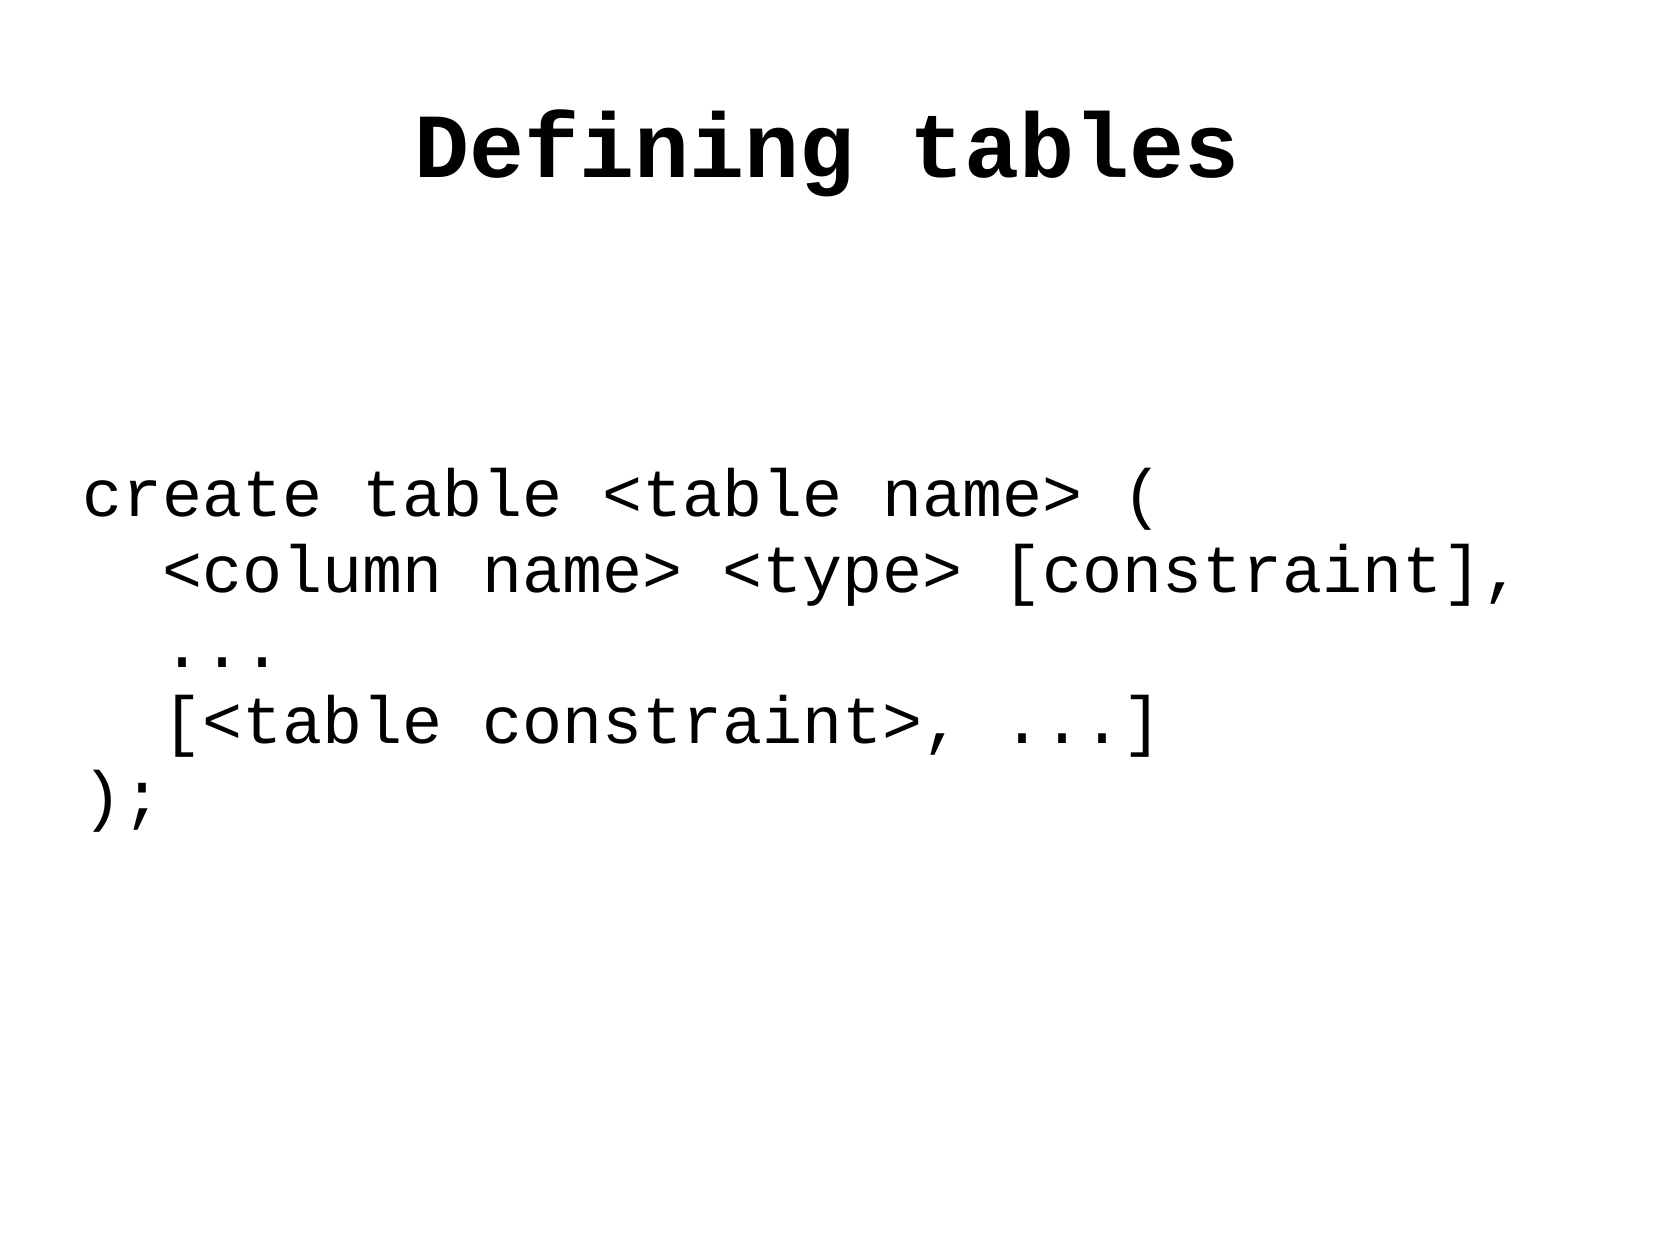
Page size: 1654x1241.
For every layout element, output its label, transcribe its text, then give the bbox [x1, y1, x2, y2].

subtitle create table <table name> ( <column name> <type> [constraint], ... [<table constraint>, ...] ); [82, 290, 1571, 1010]
title Defining tables [82, 49, 1571, 257]
